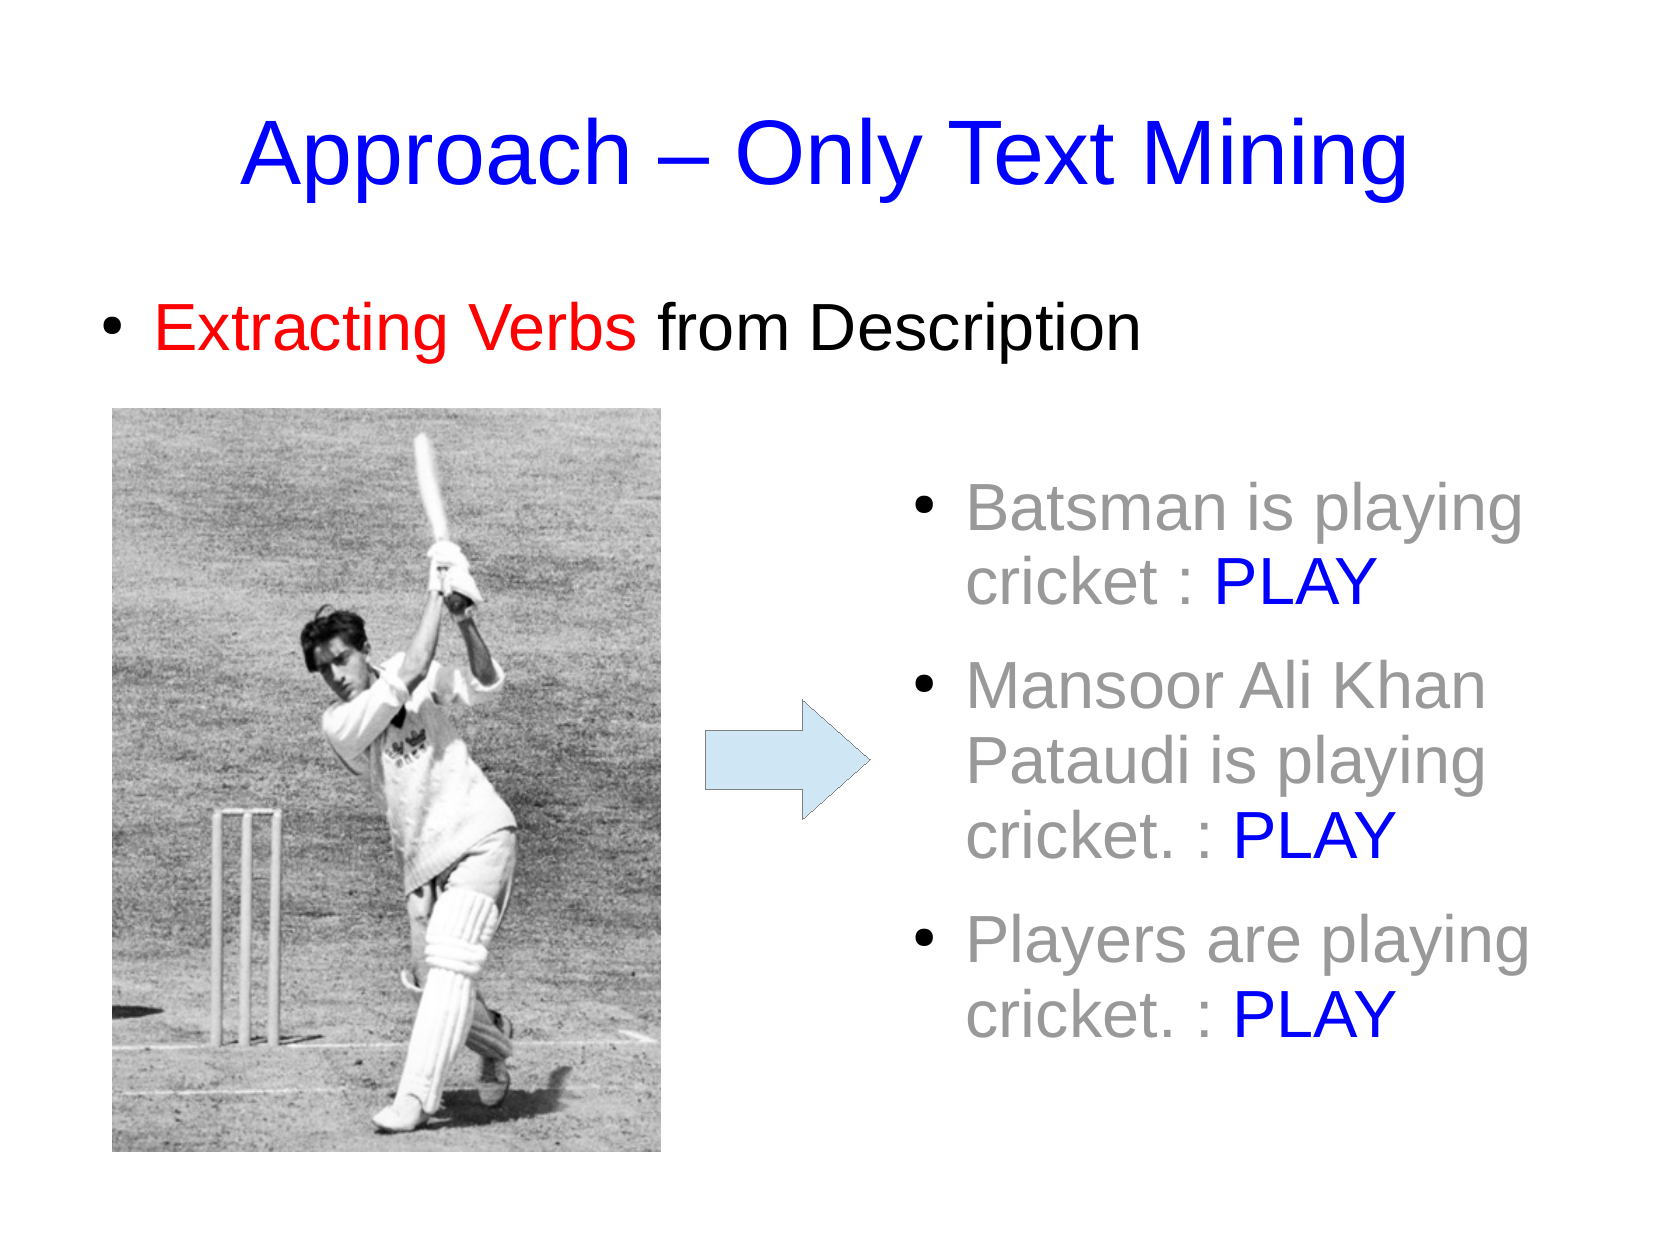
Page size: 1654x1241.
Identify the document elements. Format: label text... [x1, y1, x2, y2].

picture [112, 408, 661, 1152]
list Extracting Verbs from Description [82, 290, 1538, 1010]
text_box [705, 699, 871, 820]
title Approach – Only Text Mining [82, 49, 1571, 257]
text_box Batsman is playing cricket : PLAY Mansoor Ali Khan Pataudi is playing cricket. : PLAY Players are playing cricket. : PLAY [894, 469, 1621, 1104]
